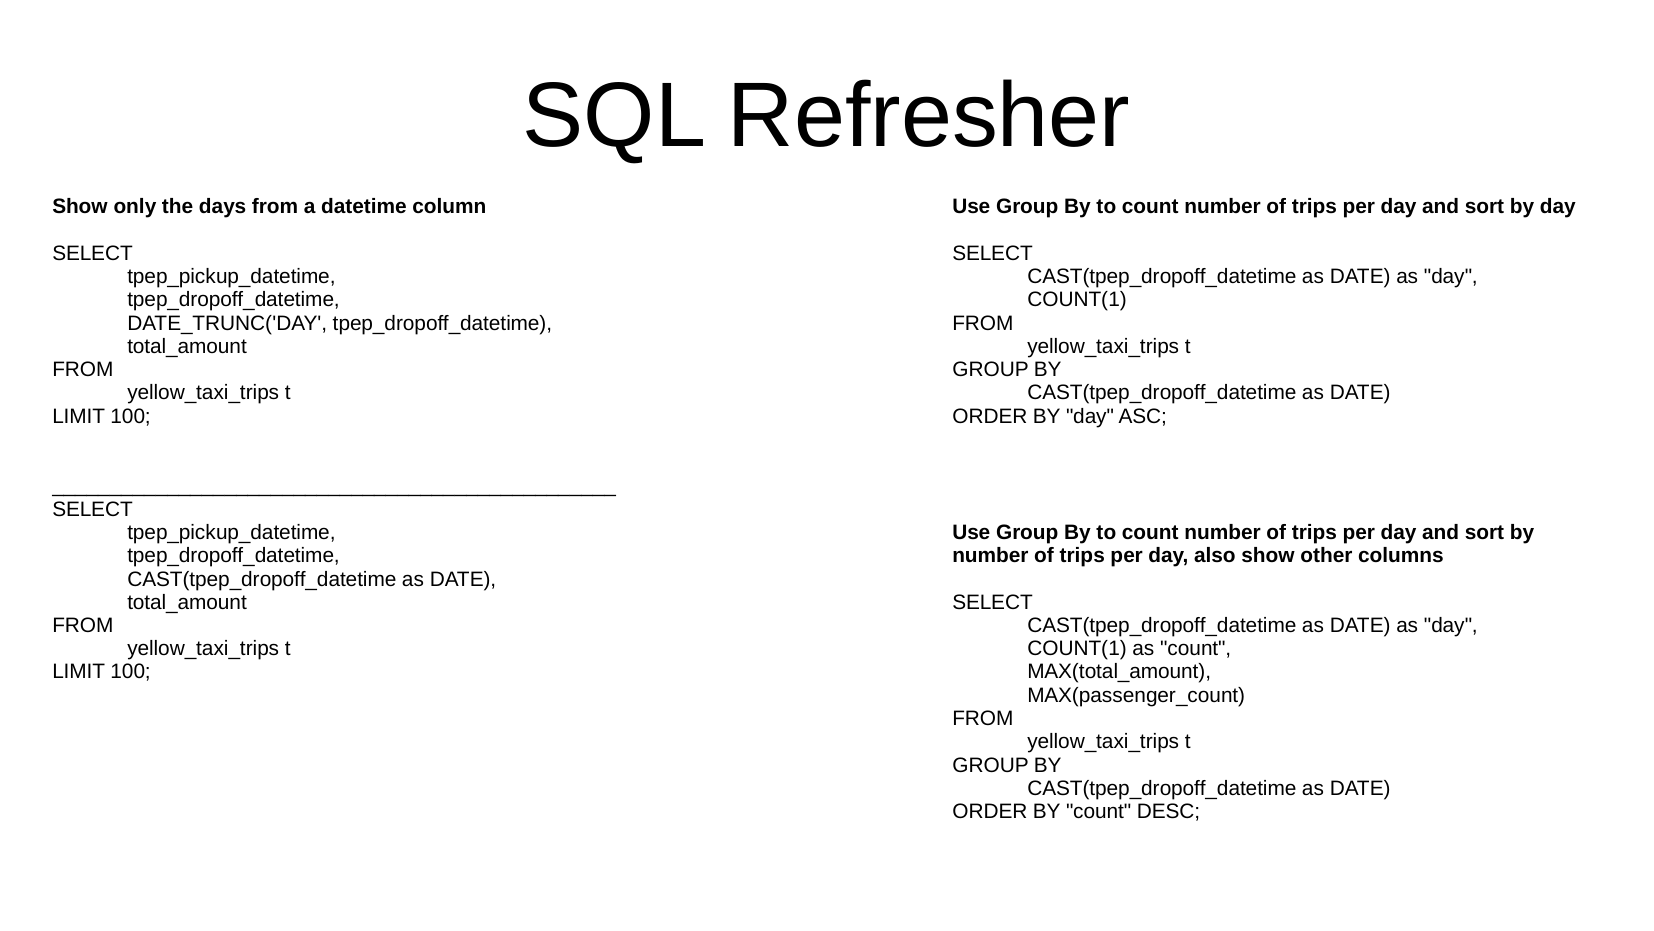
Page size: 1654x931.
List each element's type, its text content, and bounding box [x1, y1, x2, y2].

text_box Use Group By to count number of trips per day and sort by day SELECT CAST(tpep_dropoff_datetime as DATE) as "day", COUNT(1) FROM yellow_taxi_trips t GROUP BY CAST(tpep_dropoff_datetime as DATE) ORDER BY "day" ASC; Use Group By to count number of trips per day and sort by number of trips per day, also show other columns SELECT CAST(tpep_dropoff_datetime as DATE) as "day", COUNT(1) as "count", MAX(total_amount), MAX(passenger_count) FROM yellow_taxi_trips t GROUP BY CAST(tpep_dropoff_datetime as DATE) ORDER BY "count" DESC; [937, 187, 1613, 854]
title SQL Refresher [82, 37, 1571, 193]
text_box Show only the days from a datetime column SELECT tpep_pickup_datetime, tpep_dropoff_datetime, DATE_TRUNC('DAY', tpep_dropoff_datetime), total_amount FROM yellow_taxi_trips t LIMIT 100; _________________________________________________ SELECT tpep_pickup_datetime, tpep_dropoff_datetime, CAST(tpep_dropoff_datetime as DATE), total_amount FROM yellow_taxi_trips t LIMIT 100; [37, 187, 713, 715]
